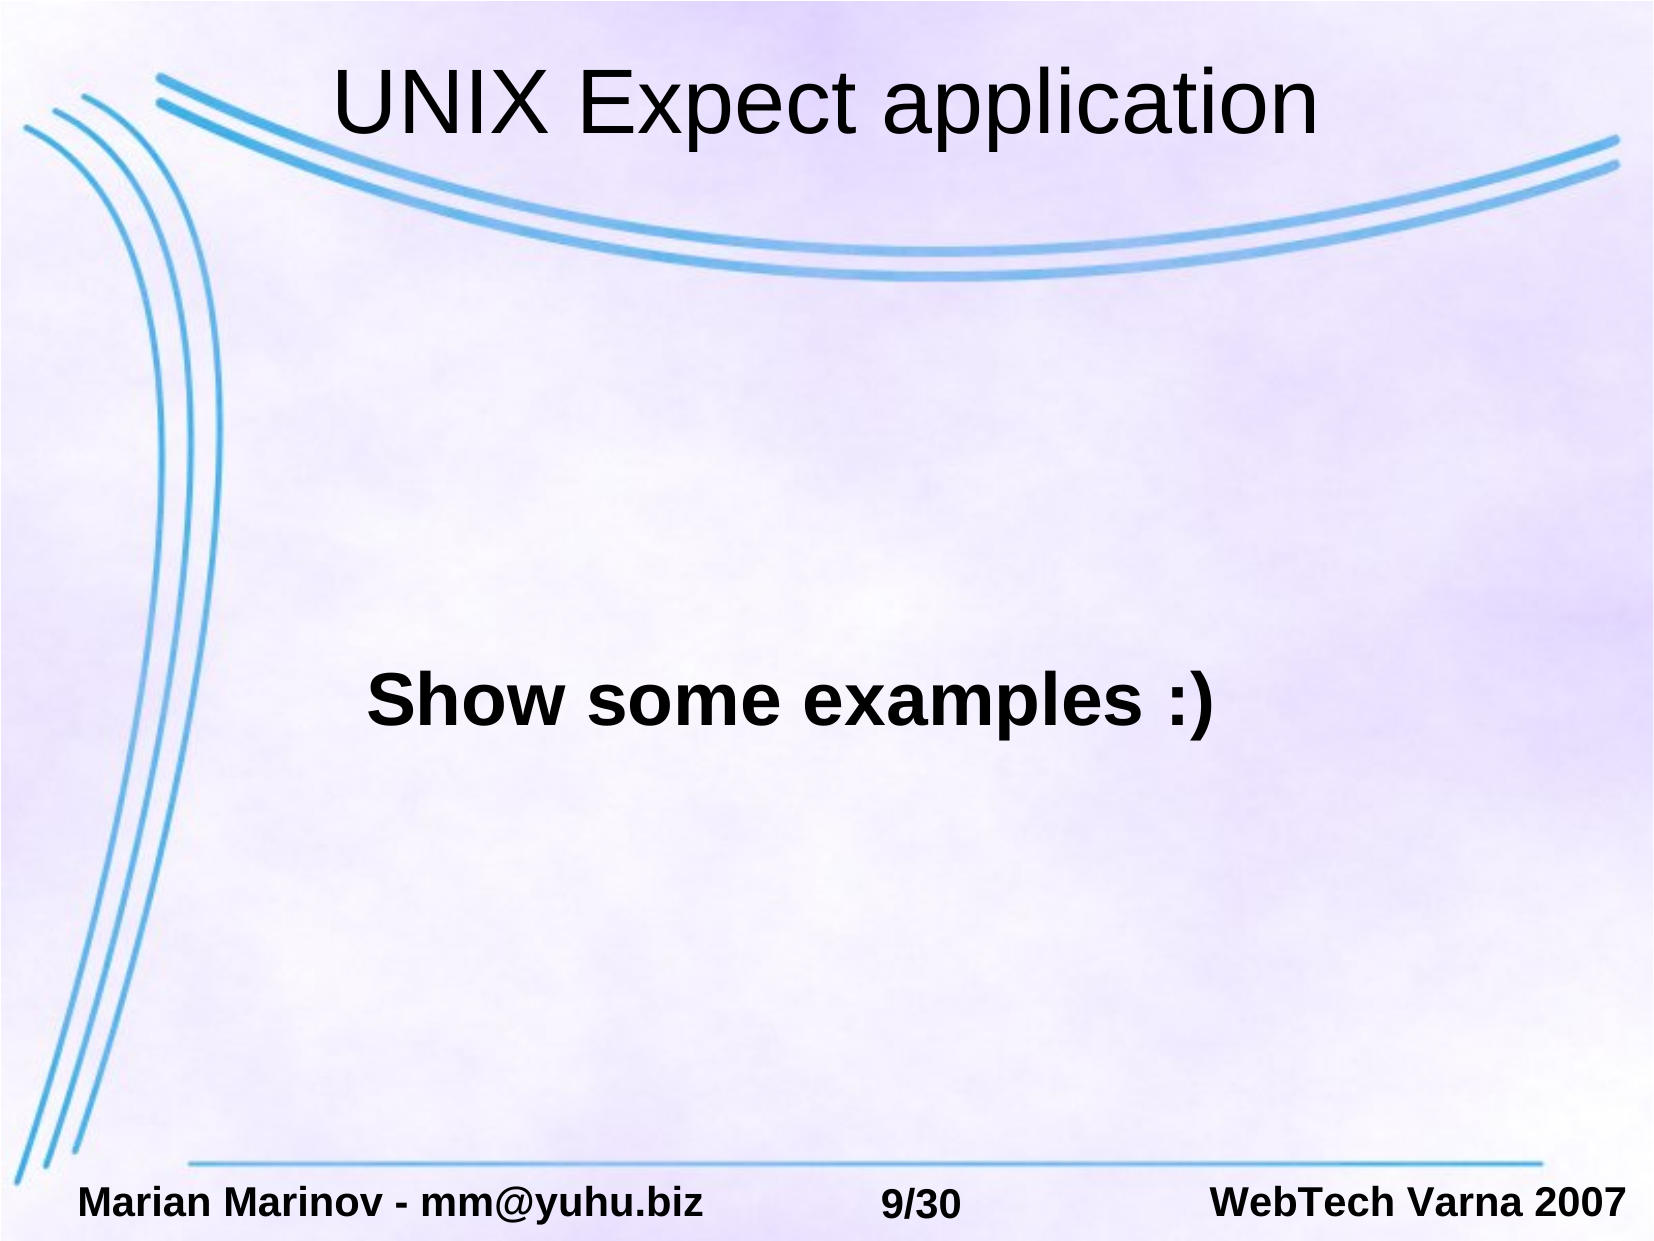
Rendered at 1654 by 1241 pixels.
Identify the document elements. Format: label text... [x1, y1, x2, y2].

picture [1, 1, 1654, 1241]
title UNIX Expect application [82, 49, 1571, 257]
text_box WebTech Varna 2007 [1194, 1171, 1643, 1233]
text_box Marian Marinov - mm@yuhu.biz [62, 1171, 720, 1233]
text_box 9/30 [866, 1172, 977, 1235]
subtitle Show some examples :) [82, 290, 1571, 1109]
